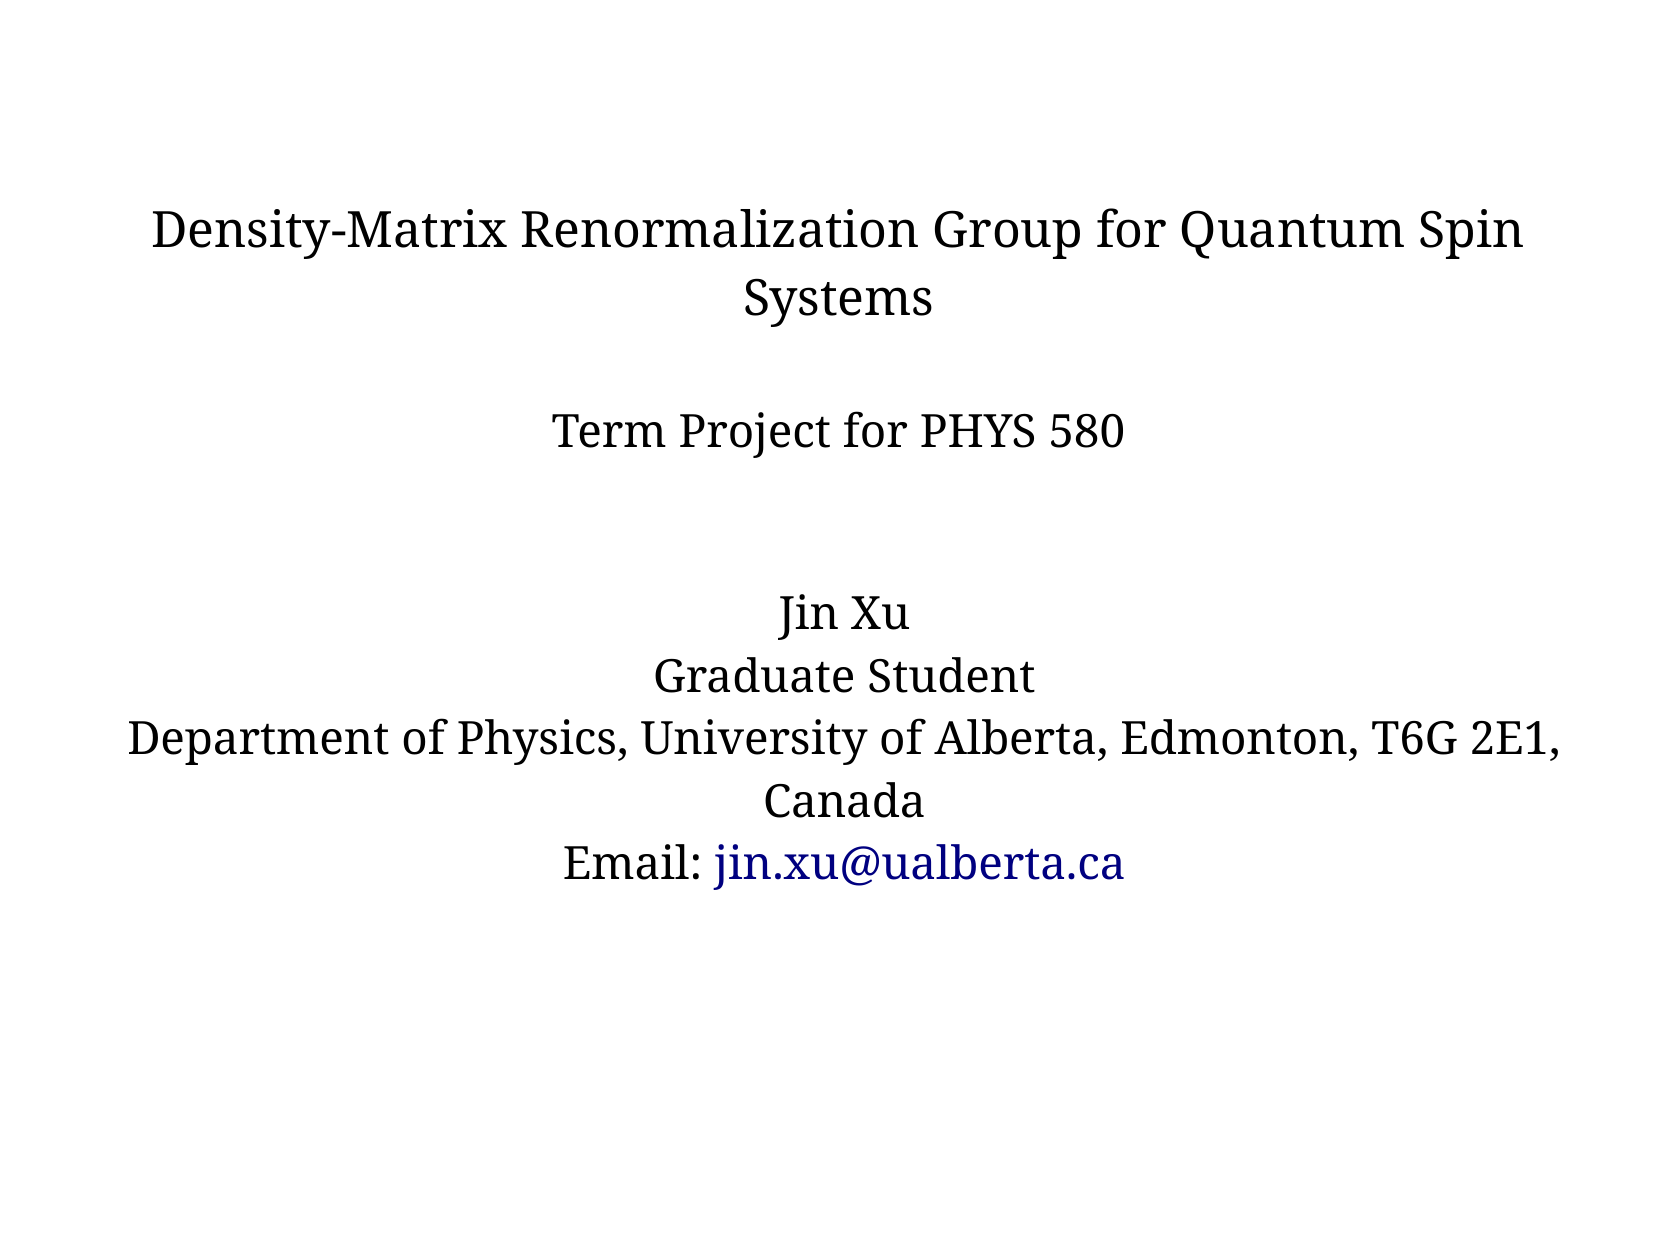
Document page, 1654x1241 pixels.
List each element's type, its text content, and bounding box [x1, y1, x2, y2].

title Density-Matrix Renormalization Group for Quantum Spin Systems Term Project for PHYS 580 [94, 147, 1583, 508]
subtitle Jin Xu Graduate Student Department of Physics, University of Alberta, Edmonton, T6G 2E1, Canada Email: jin.xu@ualberta.ca [118, 555, 1571, 1045]
